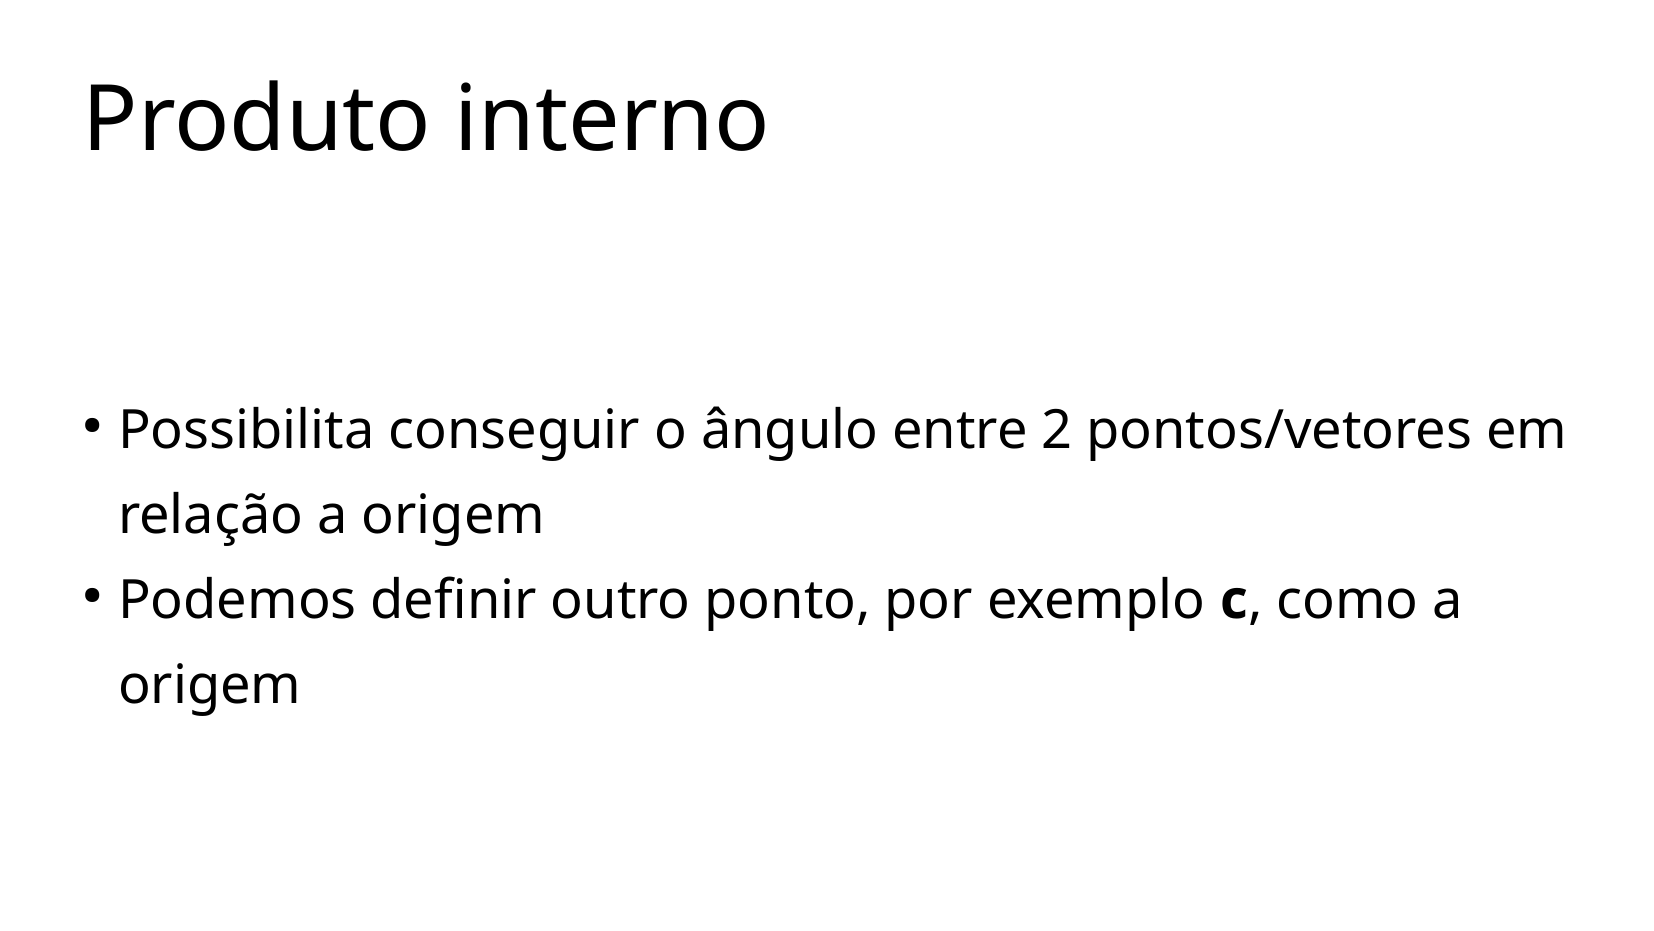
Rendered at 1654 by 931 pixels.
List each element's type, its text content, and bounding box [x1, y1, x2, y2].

subtitle Possibilita conseguir o ângulo entre 2 pontos/vetores em relação a origem Podemos definir outro ponto, por exemplo c, como a origem [82, 200, 1571, 898]
title Produto interno [82, 37, 1571, 193]
